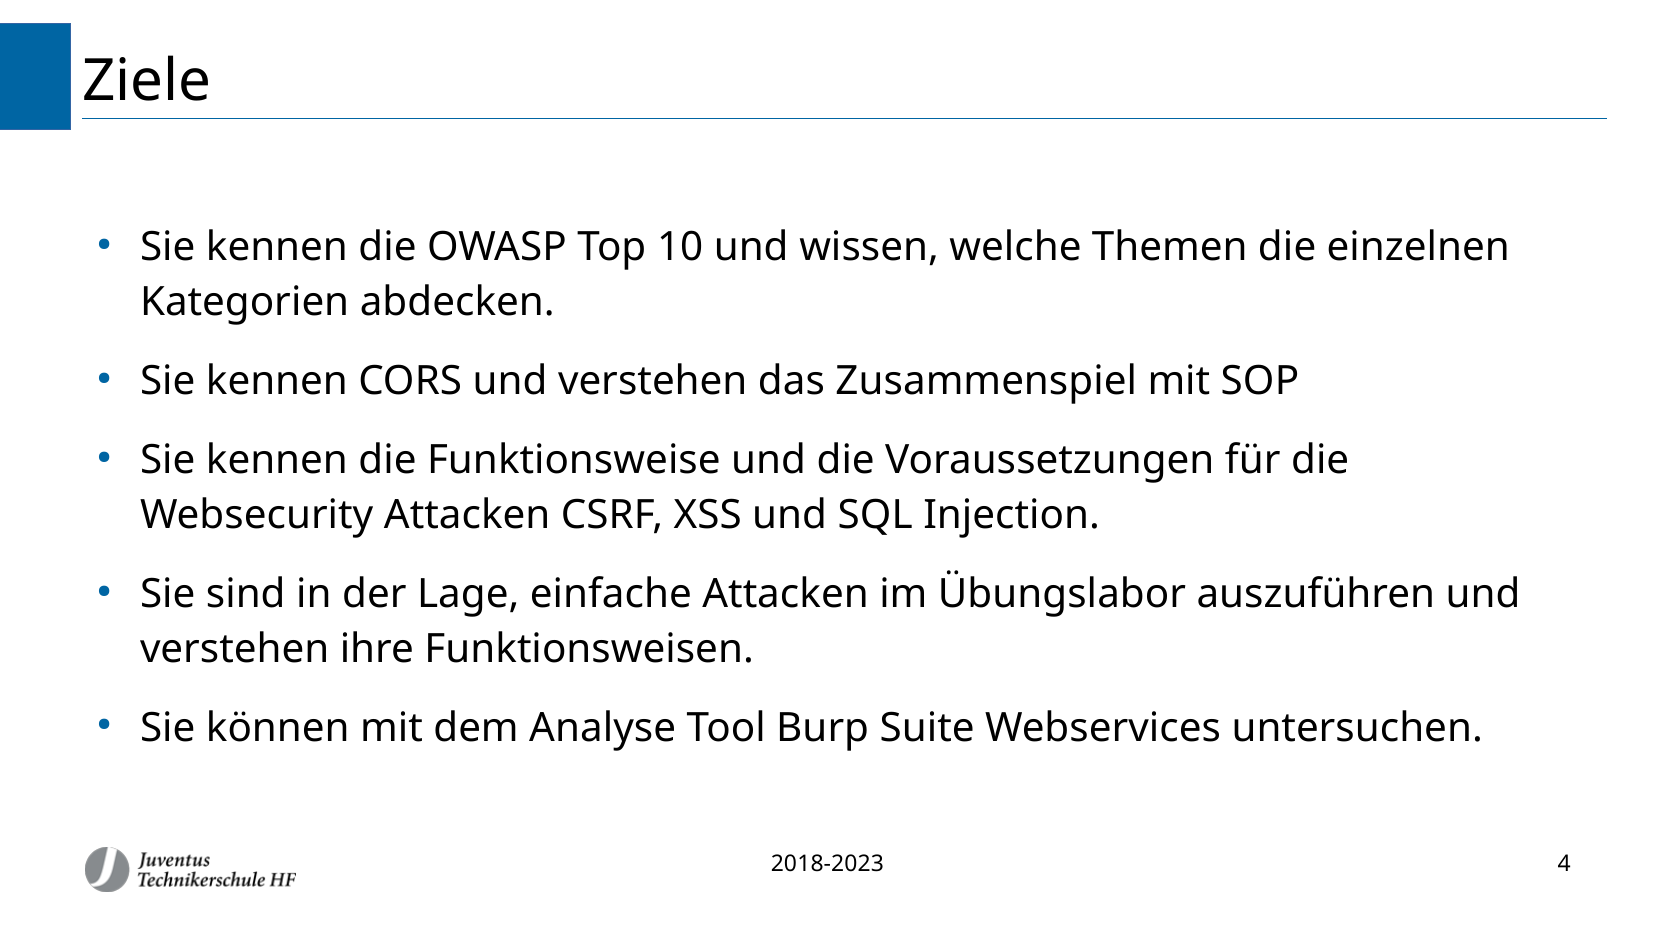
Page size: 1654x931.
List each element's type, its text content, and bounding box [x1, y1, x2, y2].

list Sie kennen die OWASP Top 10 und wissen, welche Themen die einzelnen Kategorien abdecken. Sie kennen CORS und verstehen das Zusammenspiel mit SOP Sie kennen die Funktionsweise und die Voraussetzungen für die Websecurity Attacken CSRF, XSS und SQL Injection. Sie sind in der Lage, einfache Attacken im Übungslabor auszuführen und verstehen ihre Funktionsweisen. Sie können mit dem Analyse Tool Burp Suite Webservices untersuchen. [82, 217, 1571, 758]
picture [85, 847, 296, 892]
title Ziele [82, 37, 1571, 119]
